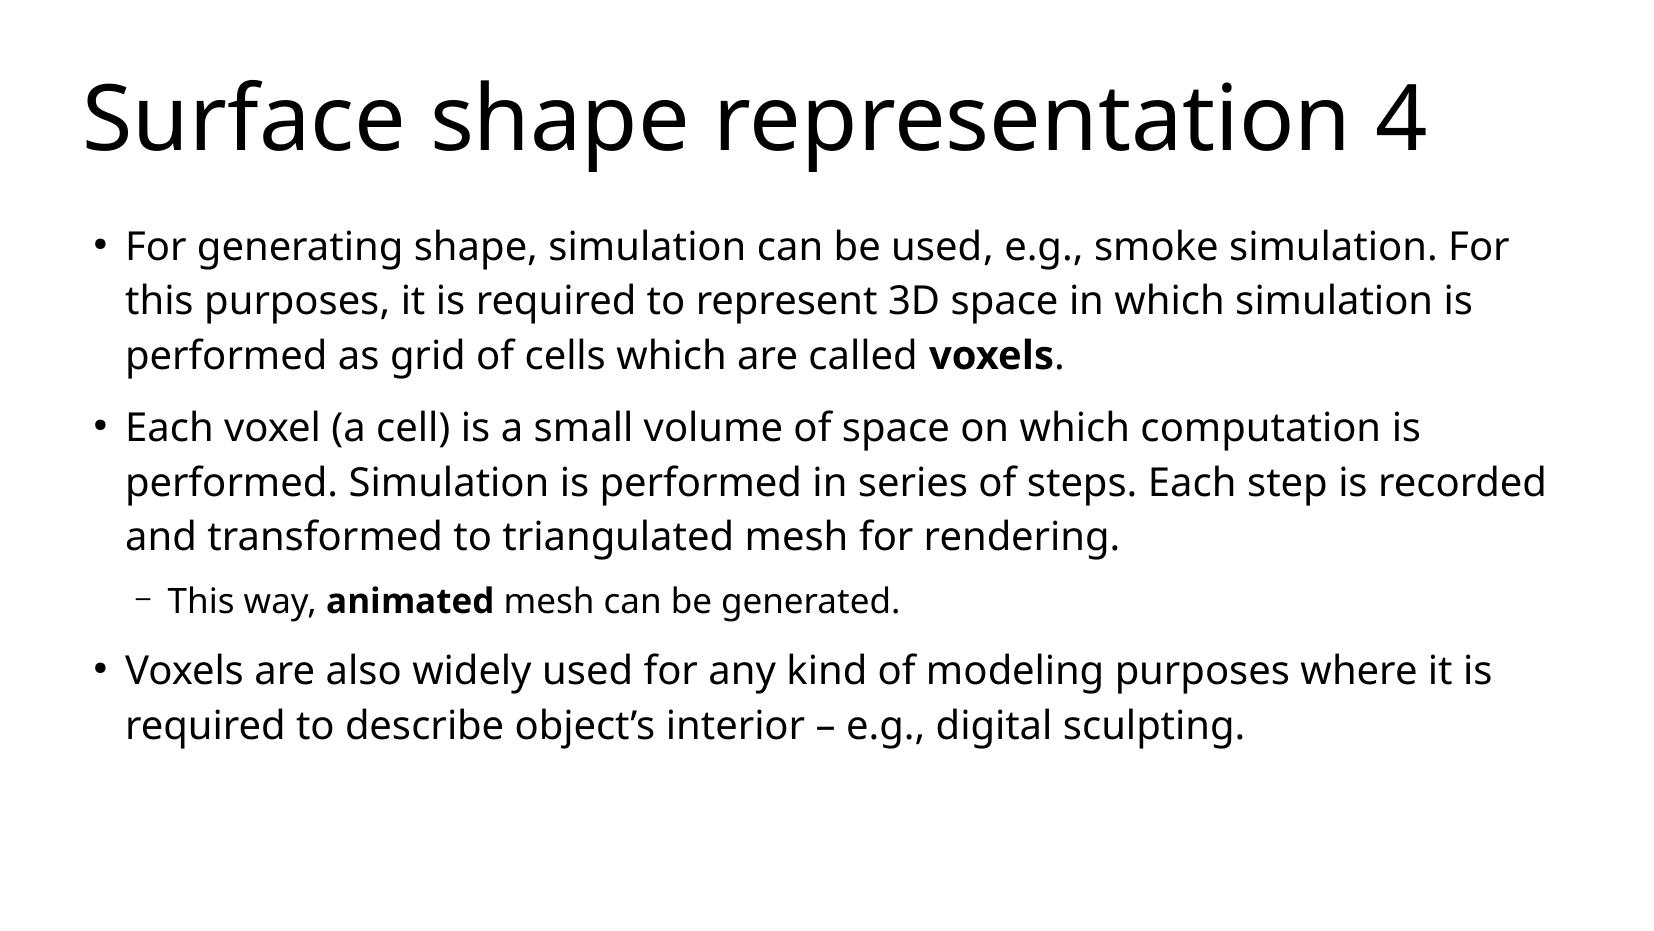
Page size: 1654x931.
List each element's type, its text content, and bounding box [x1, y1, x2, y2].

title Surface shape representation 4 [82, 37, 1571, 193]
list For generating shape, simulation can be used, e.g., smoke simulation. For this purposes, it is required to represent 3D space in which simulation is performed as grid of cells which are called voxels. Each voxel (a cell) is a small volume of space on which computation is performed. Simulation is performed in series of steps. Each step is recorded and transformed to triangulated mesh for rendering. This way, animated mesh can be generated. Voxels are also widely used for any kind of modeling purposes where it is required to describe object’s interior – e.g., digital sculpting. [82, 217, 1571, 758]
